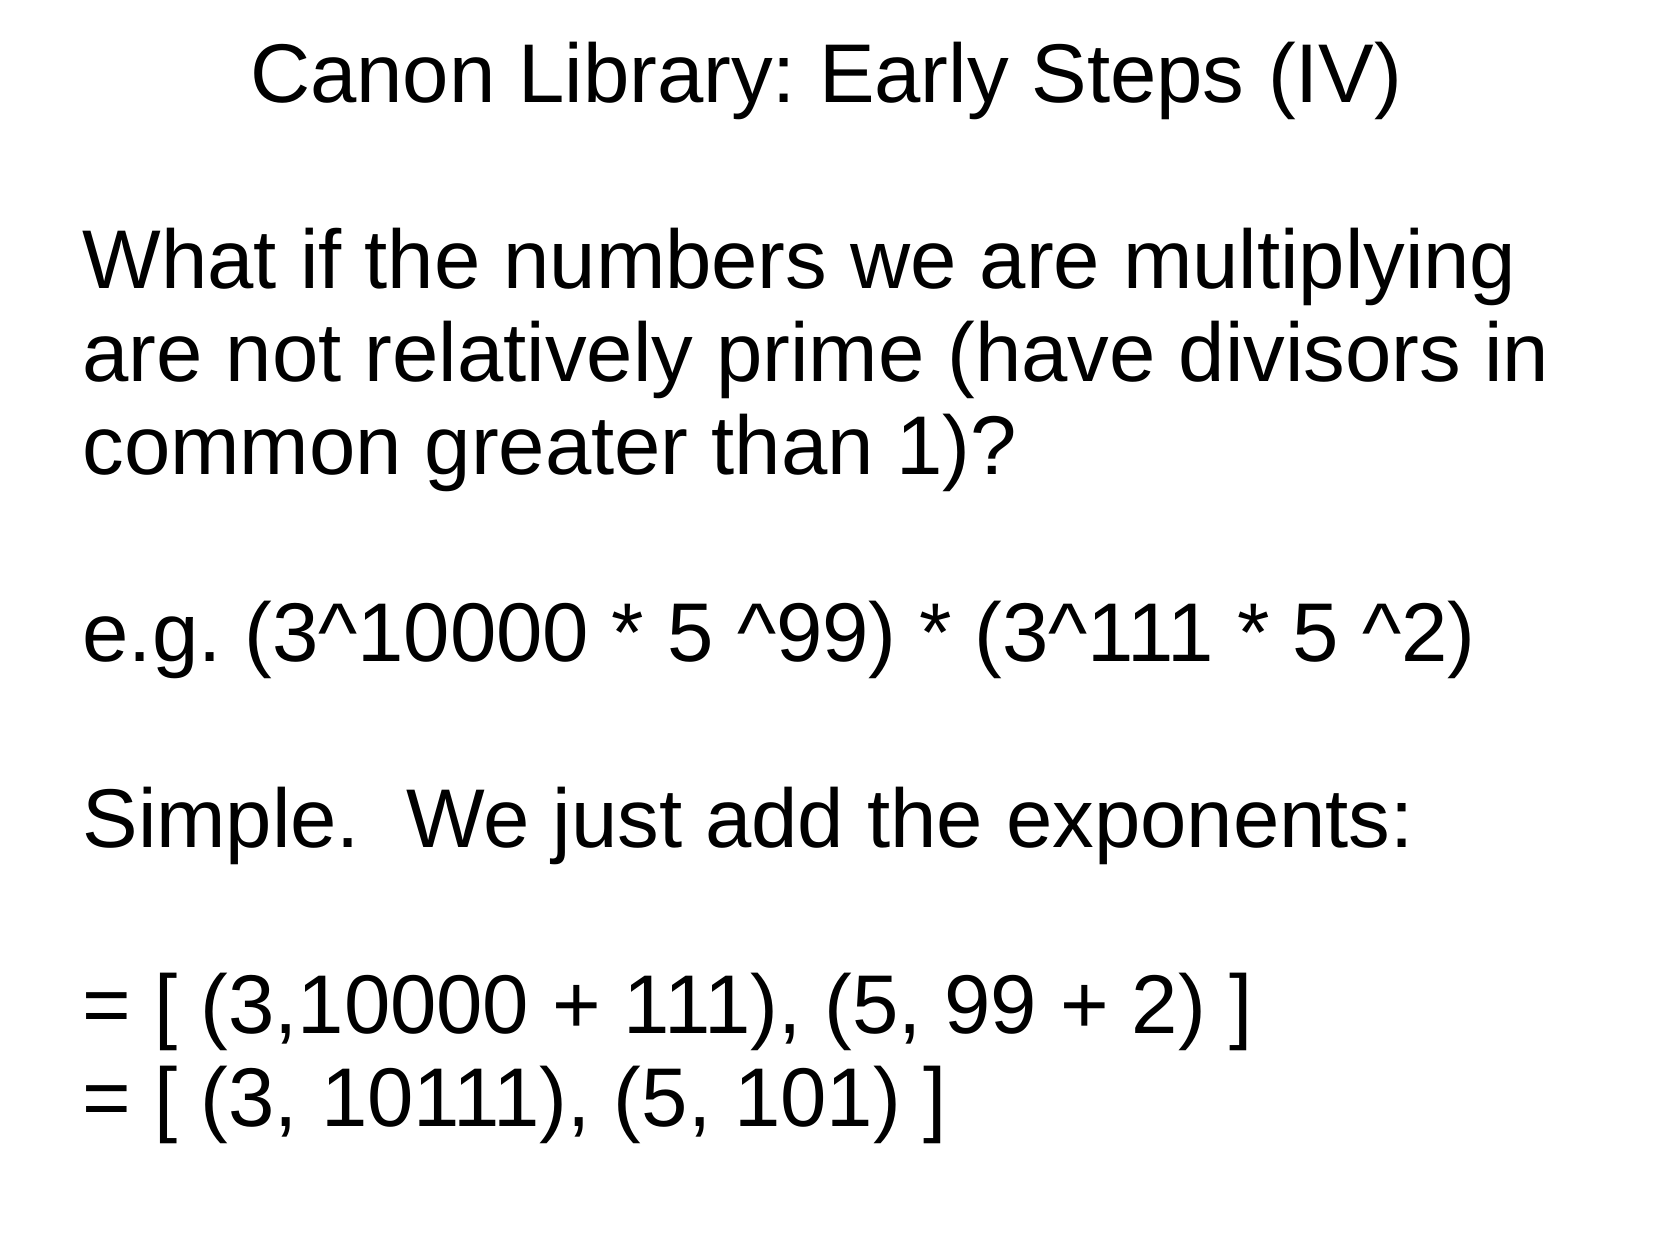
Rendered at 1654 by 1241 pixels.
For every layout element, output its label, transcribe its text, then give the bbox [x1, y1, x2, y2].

subtitle Canon Library: Early Steps (IV) What if the numbers we are multiplying are not relatively prime (have divisors in common greater than 1)? e.g. (3^10000 * 5 ^99) * (3^111 * 5 ^2) Simple. We just add the exponents: = [ (3,10000 + 111), (5, 99 + 2) ] = [ (3, 10111), (5, 101) ] [82, 16, 1571, 1156]
